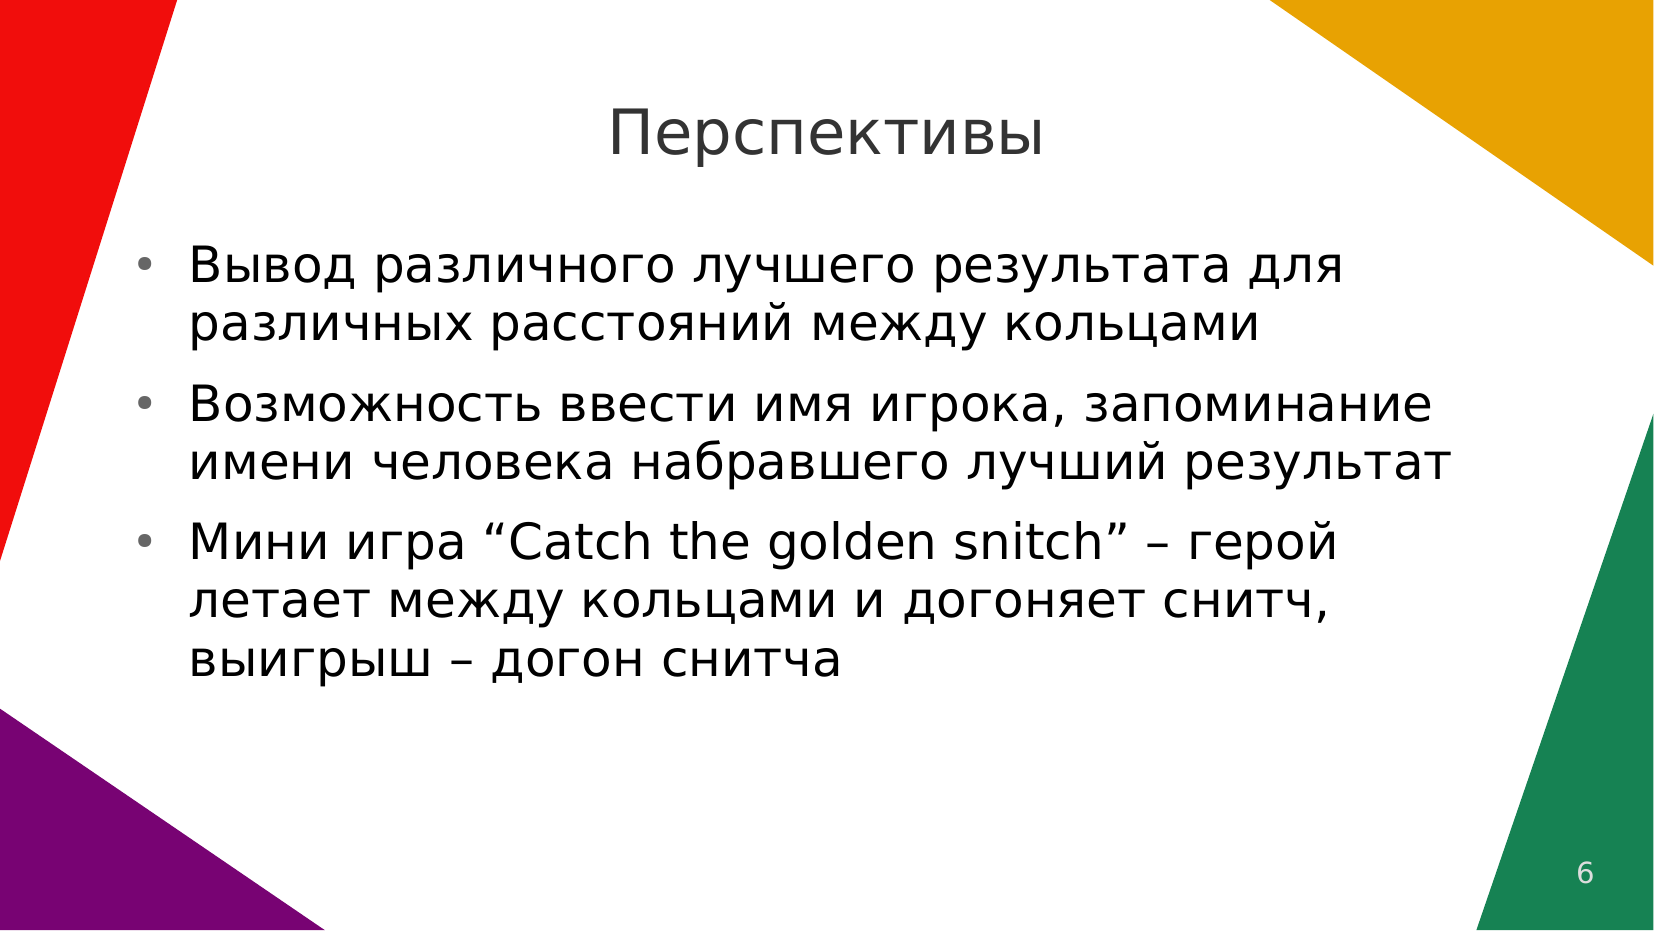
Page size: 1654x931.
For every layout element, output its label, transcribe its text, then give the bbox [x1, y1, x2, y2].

title Перспективы [118, 59, 1536, 207]
list Вывод различного лучшего результата для различных расстояний между кольцами Возможность ввести имя игрока, запоминание имени человека набравшего лучший результат Мини игра “Catch the golden snitch” – герой летает между кольцами и догоняет снитч, выигрыш – догон снитча [118, 236, 1536, 827]
